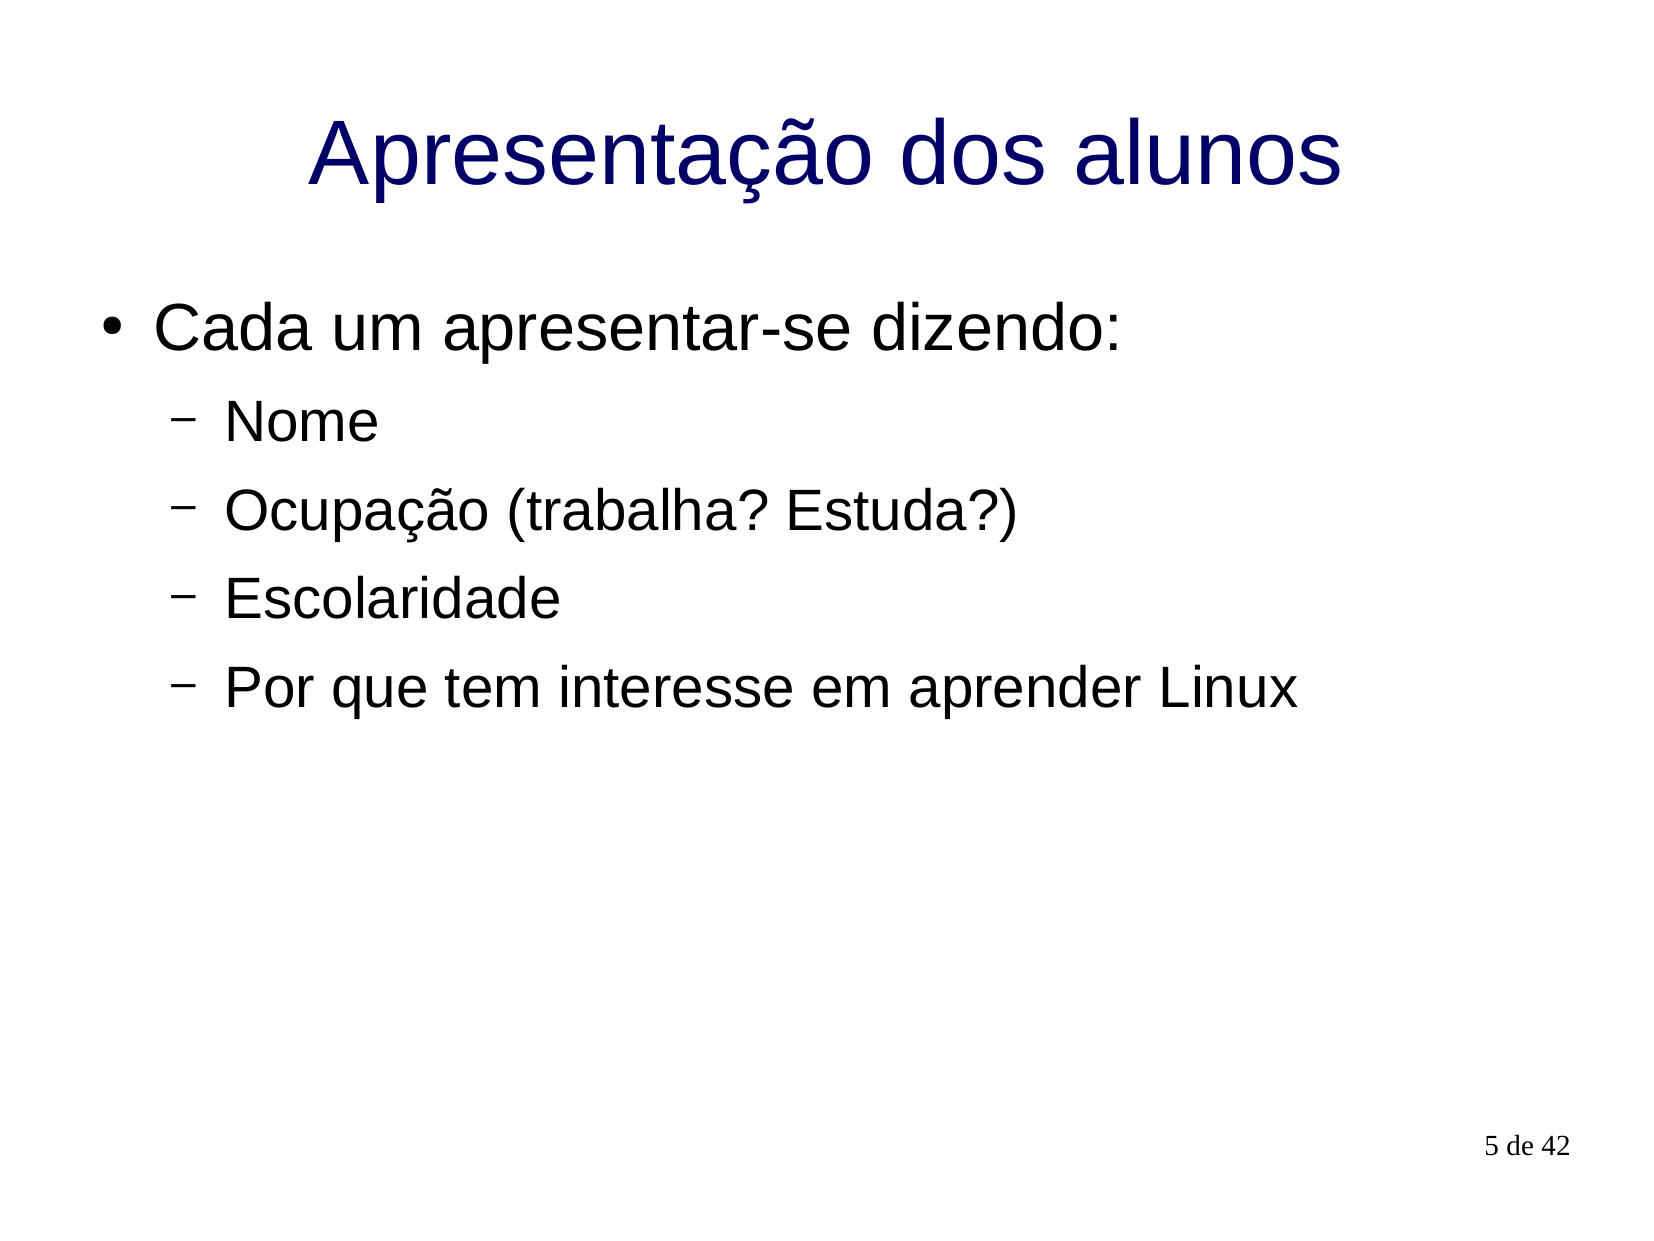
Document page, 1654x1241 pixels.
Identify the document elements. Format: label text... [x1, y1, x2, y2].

title Apresentação dos alunos [82, 49, 1571, 257]
list Cada um apresentar-se dizendo: Nome Ocupação (trabalha? Estuda?) Escolaridade Por que tem interesse em aprender Linux [82, 290, 1571, 1010]
